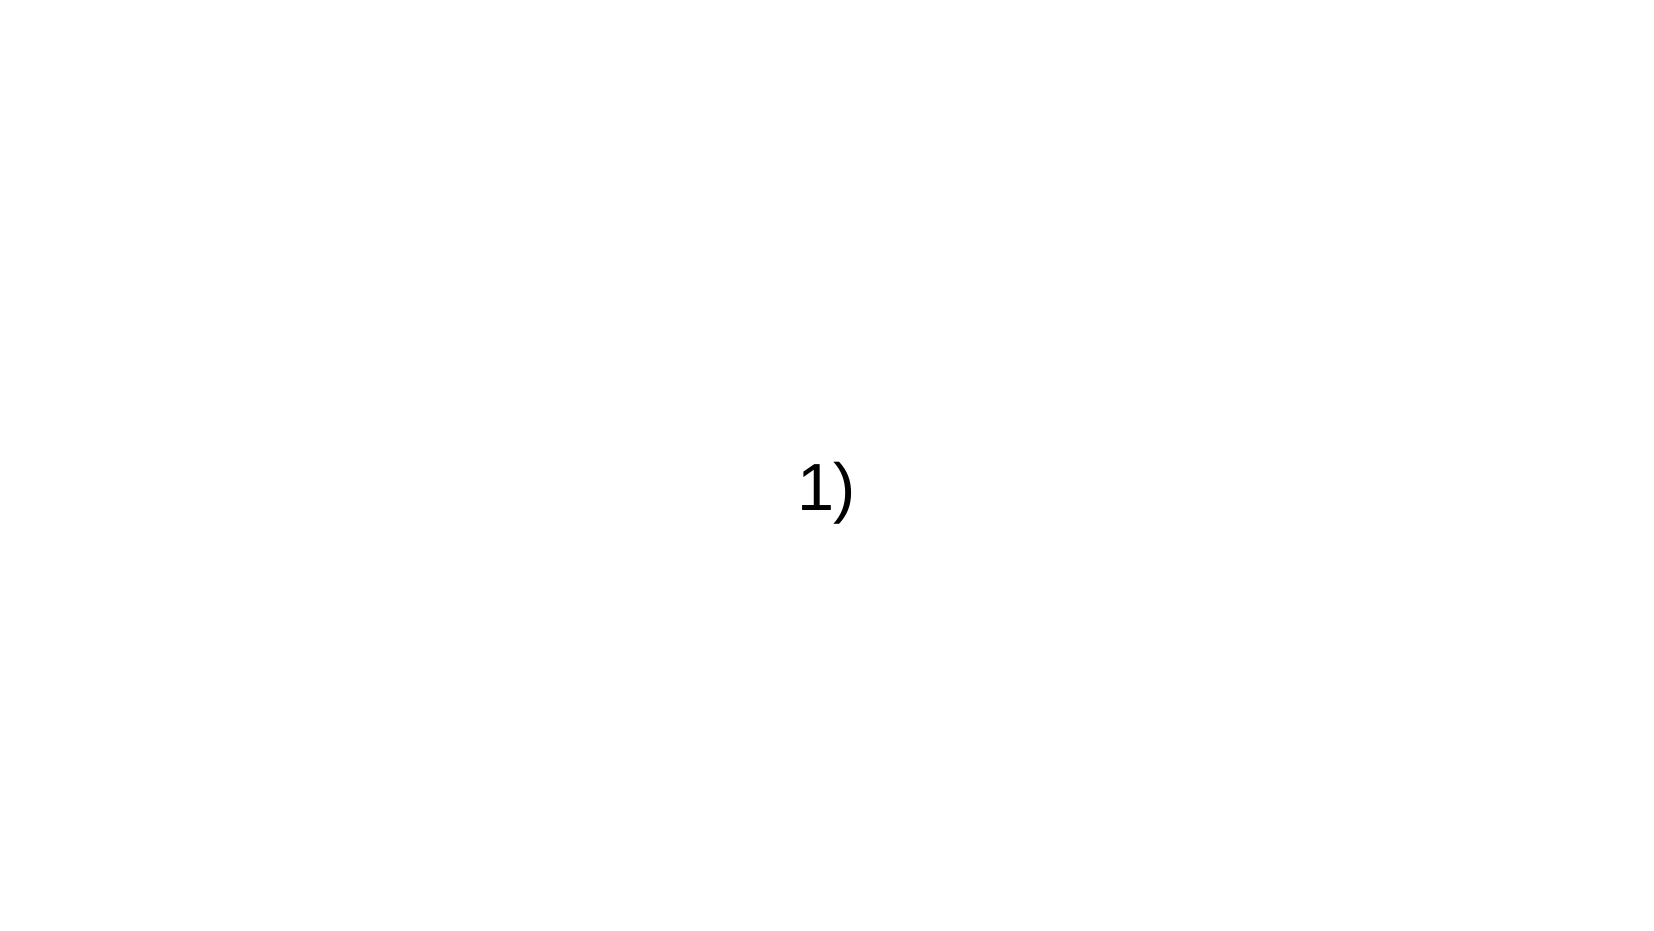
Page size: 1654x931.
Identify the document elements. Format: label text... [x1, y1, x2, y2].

text_box 1) [82, 217, 1571, 758]
